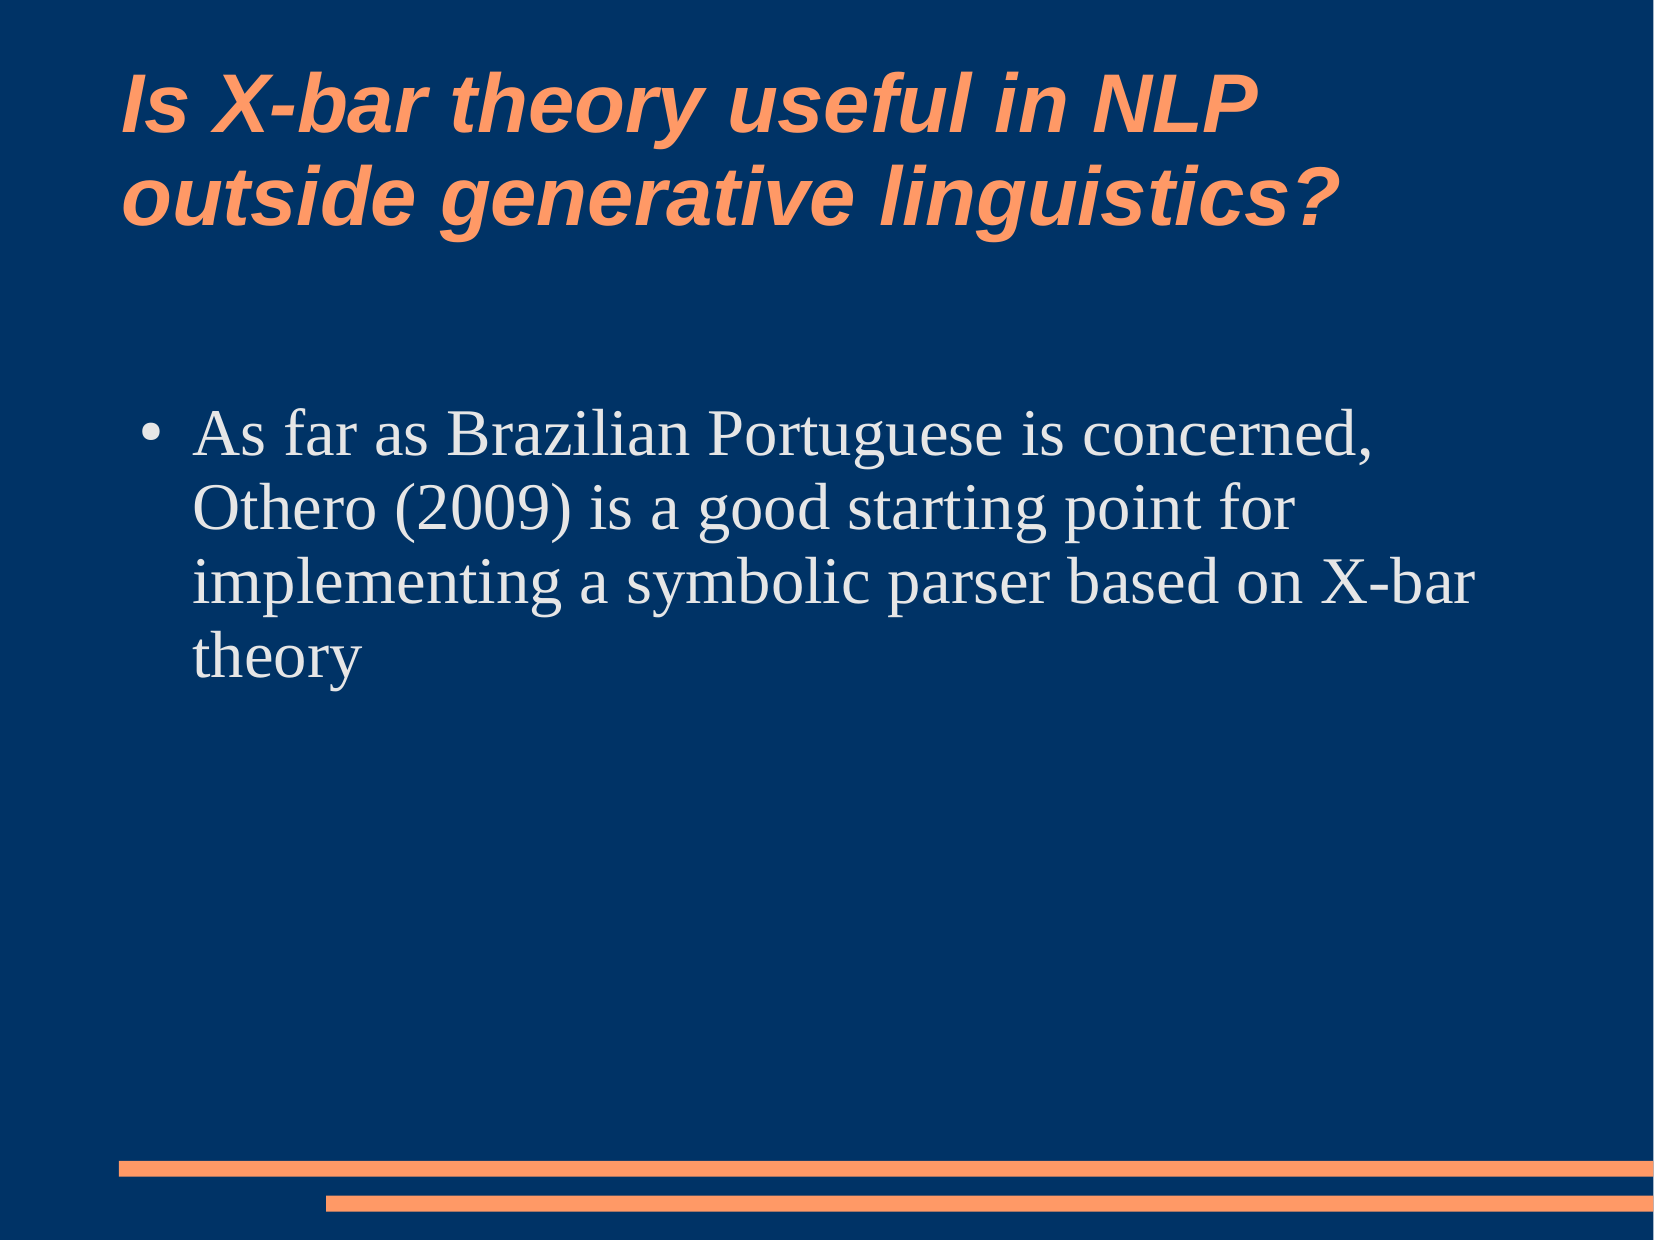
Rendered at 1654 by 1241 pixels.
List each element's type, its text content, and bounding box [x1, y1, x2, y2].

list As far as Brazilian Portuguese is concerned, Othero (2009) is a good starting point for implementing a symbolic parser based on X-bar theory [121, 322, 1561, 1132]
title Is X-bar theory useful in NLP outside generative linguistics? [121, 46, 1534, 254]
